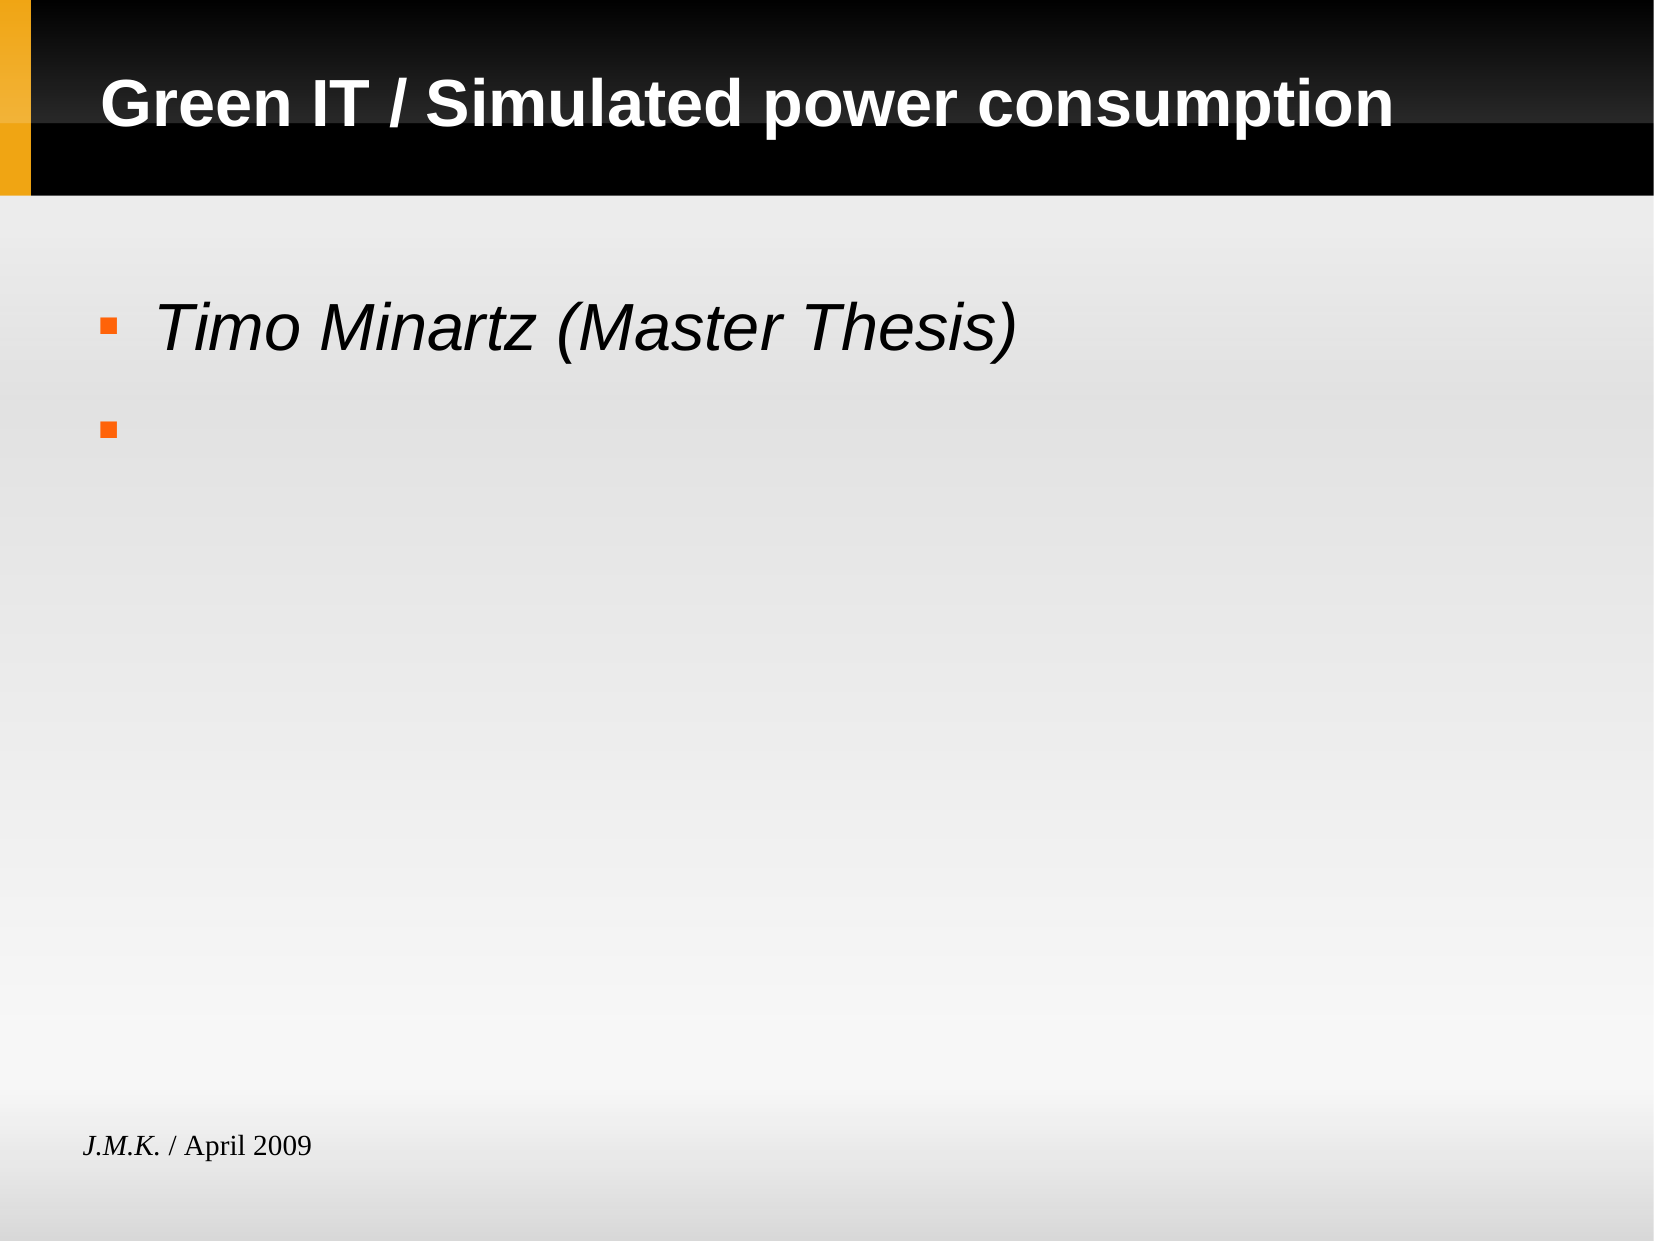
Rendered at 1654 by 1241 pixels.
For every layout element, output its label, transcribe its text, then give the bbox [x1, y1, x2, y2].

list Timo Minartz (Master Thesis) [82, 290, 1571, 1094]
picture [0, 0, 1654, 1241]
title Green IT / Simulated power consumption [76, 7, 1565, 200]
